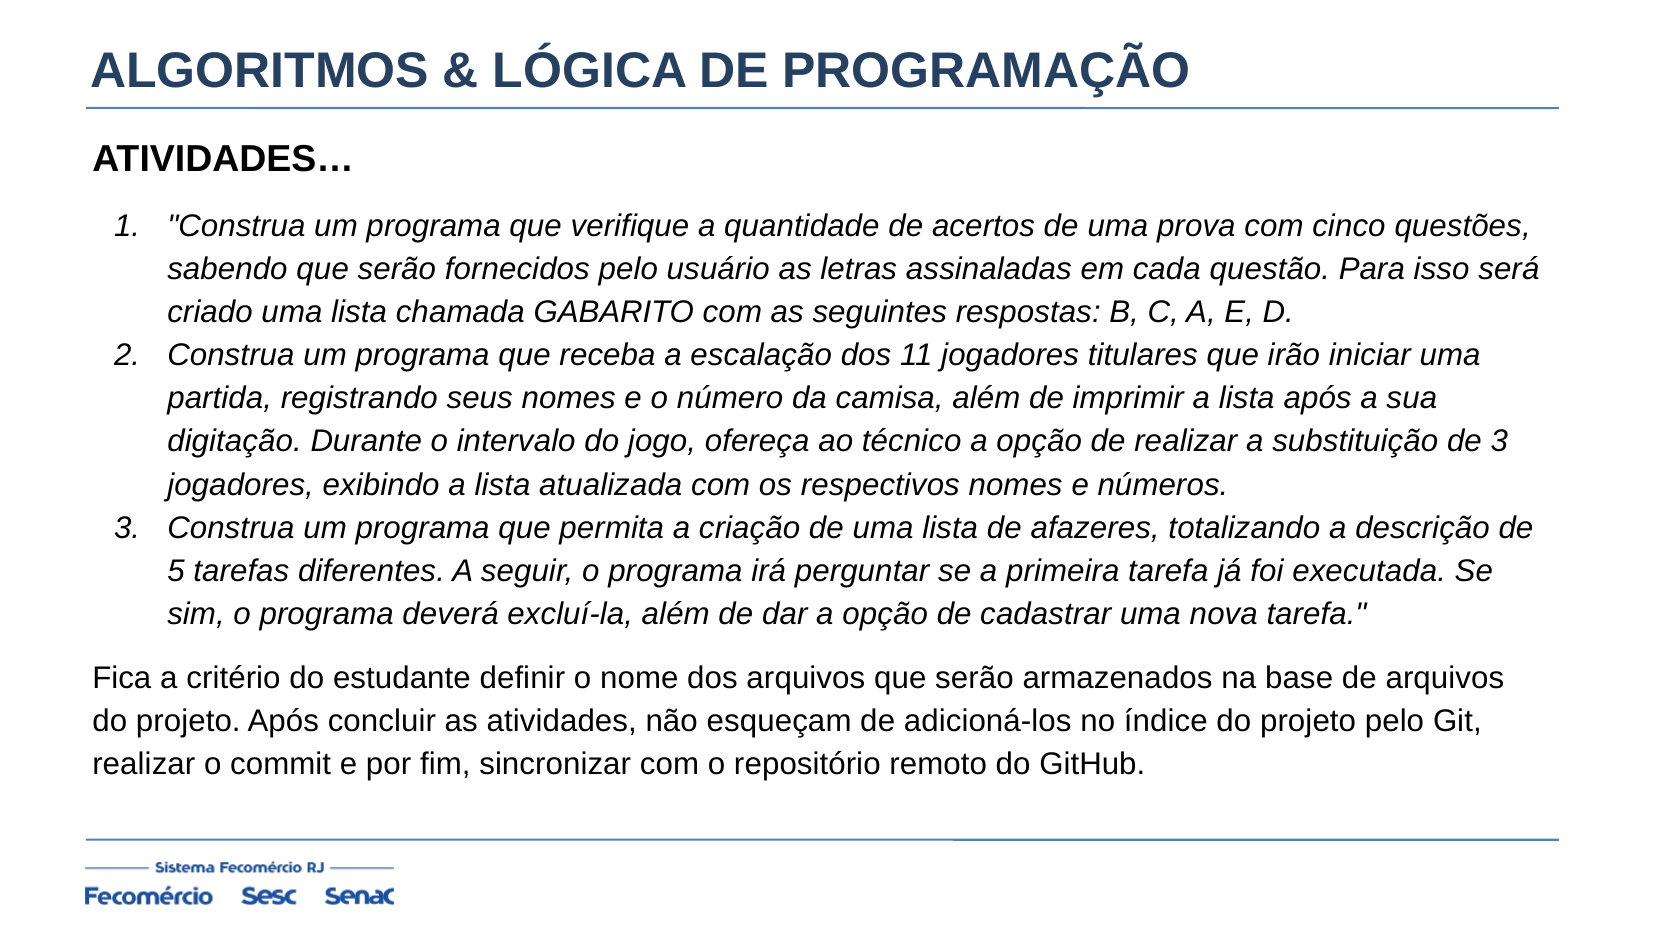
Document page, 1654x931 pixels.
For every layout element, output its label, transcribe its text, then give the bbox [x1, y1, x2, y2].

picture [62, 845, 416, 921]
text_box ATIVIDADES… "Construa um programa que verifique a quantidade de acertos de uma prova com cinco questões, sabendo que serão fornecidos pelo usuário as letras assinaladas em cada questão. Para isso será criado uma lista chamada GABARITO com as seguintes respostas: B, C, A, E, D. Construa um programa que receba a escalação dos 11 jogadores titulares que irão iniciar uma partida, registrando seus nomes e o número da camisa, além de imprimir a lista após a sua digitação. Durante o intervalo do jogo, ofereça ao técnico a opção de realizar a substituição de 3 jogadores, exibindo a lista atualizada com os respectivos nomes e números. Construa um programa que permita a criação de uma lista de afazeres, totalizando a descrição de 5 tarefas diferentes. A seguir, o programa irá perguntar se a primeira tarefa já foi executada. Se sim, o programa deverá excluí-la, além de dar a opção de cadastrar uma nova tarefa." Fica a critério do estudante definir o nome dos arquivos que serão armazenados na base de arquivos do projeto. Após concluir as atividades, não esqueçam de adicioná-los no índice do projeto pelo Git, realizar o commit e por fim, sincronizar com o repositório remoto do GitHub. [77, 112, 1564, 836]
text_box ALGORITMOS & LÓGICA DE PROGRAMAÇÃO [90, 32, 1564, 104]
